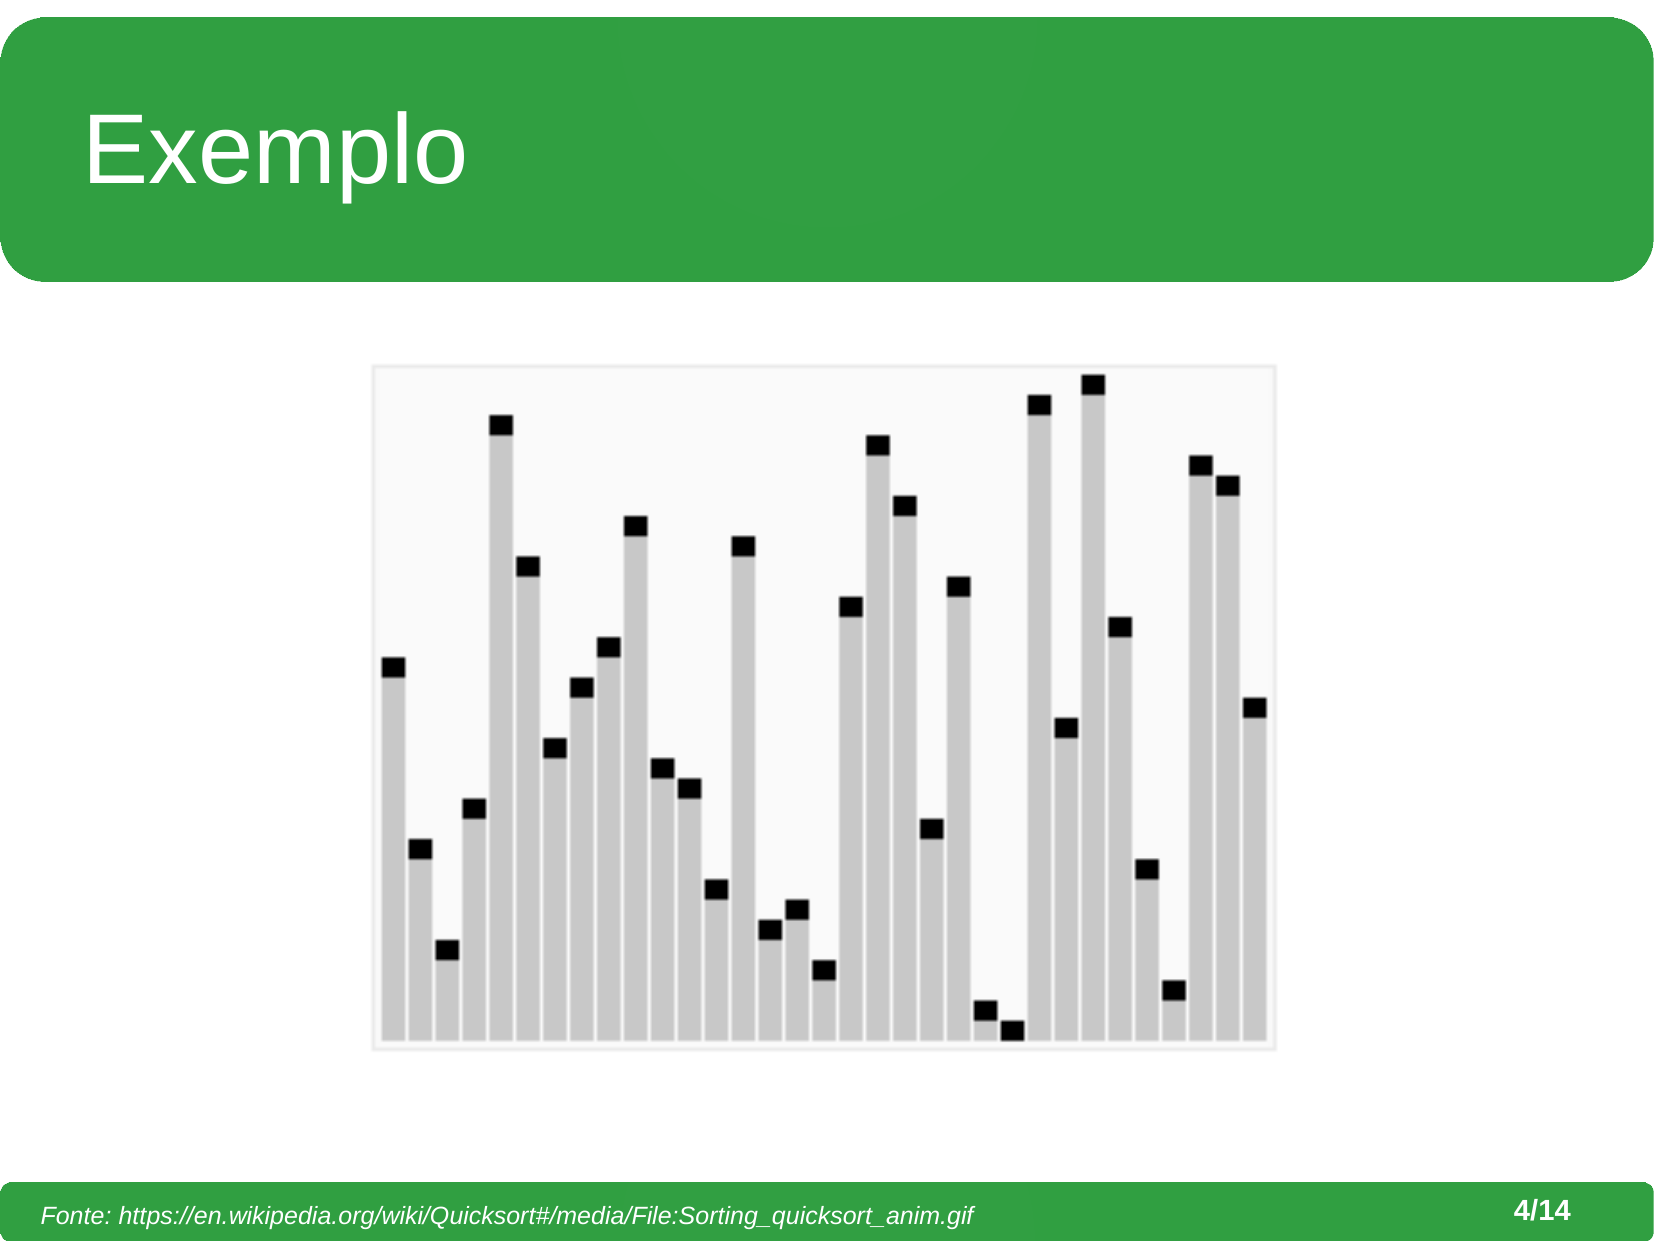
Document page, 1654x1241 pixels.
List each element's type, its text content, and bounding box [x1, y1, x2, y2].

title Exemplo [82, 47, 1571, 252]
picture [356, 349, 1298, 1069]
text_box Fonte: https://en.wikipedia.org/wiki/Quicksort#/media/File:Sorting_quicksort_anim.gif [25, 1194, 1499, 1241]
